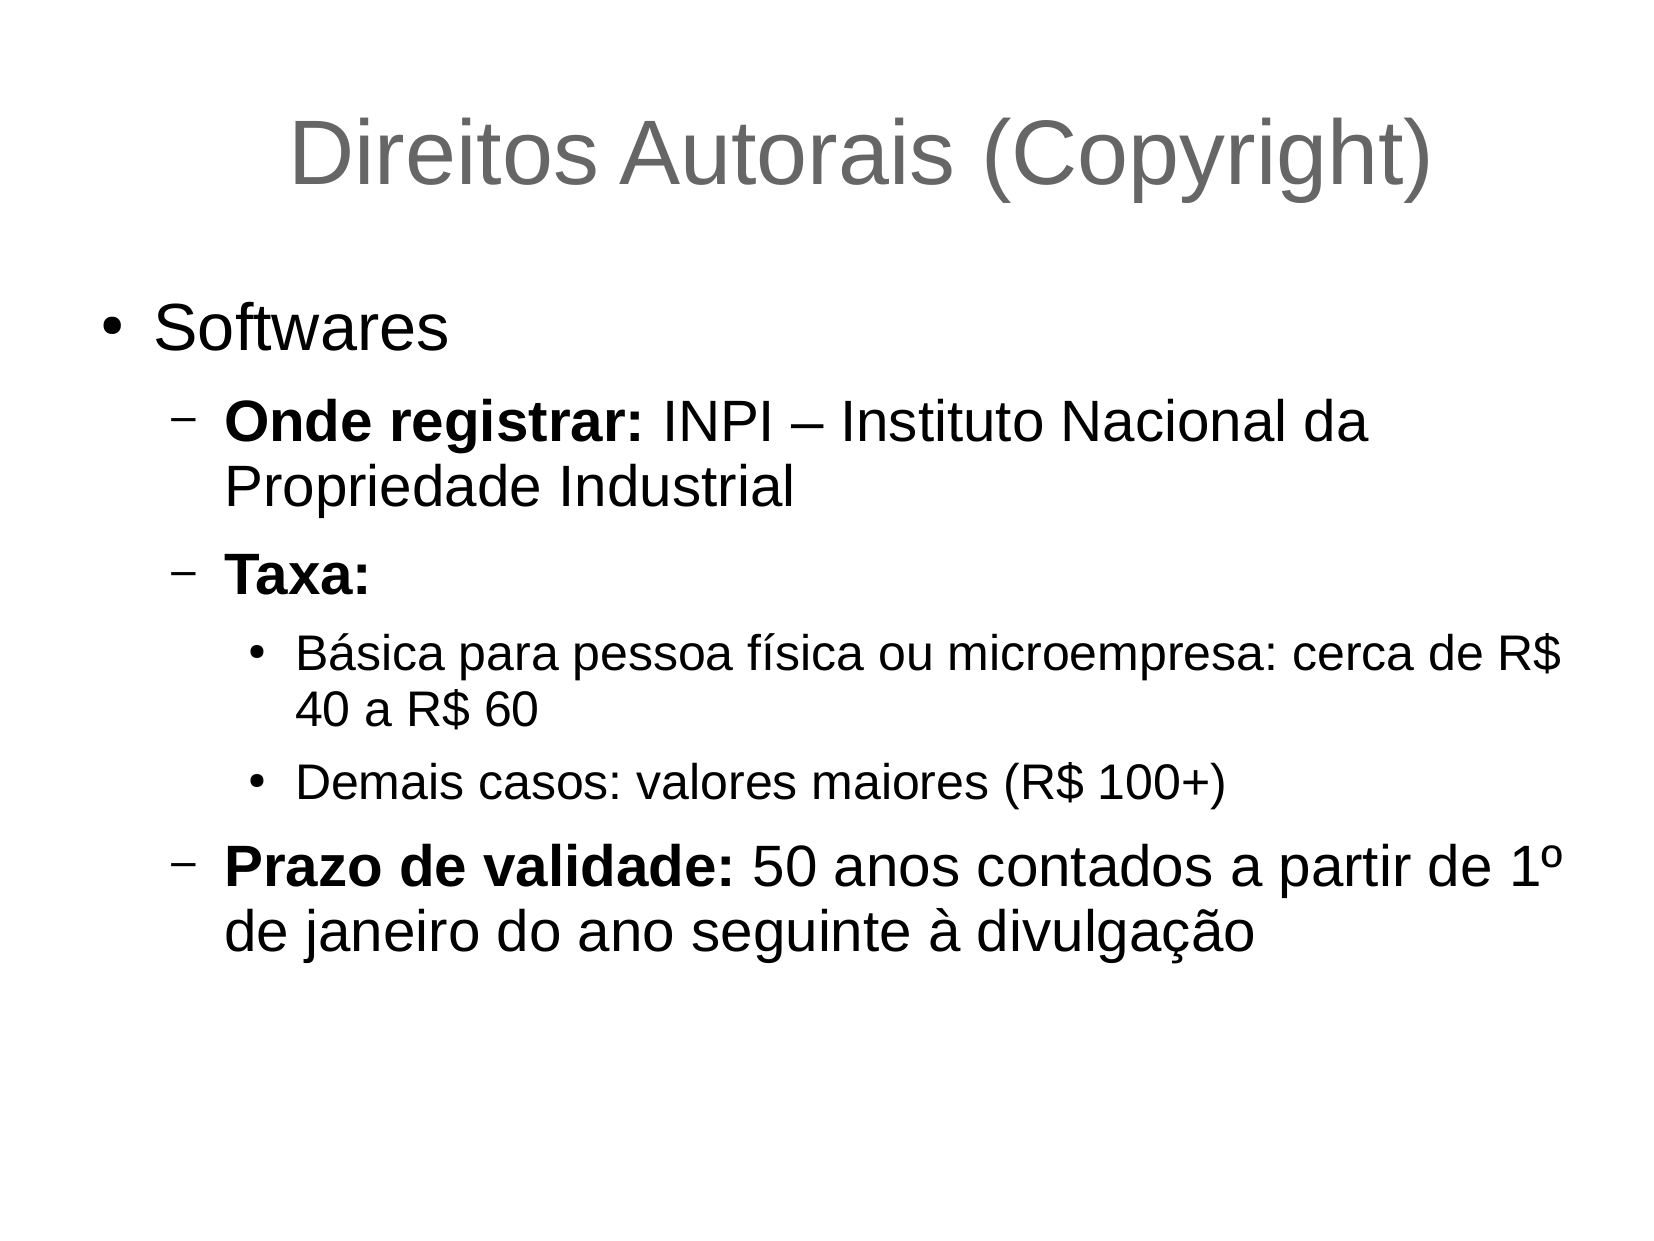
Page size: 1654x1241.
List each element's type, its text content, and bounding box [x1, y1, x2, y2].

list Softwares Onde registrar: INPI – Instituto Nacional da Propriedade Industrial Taxa: Básica para pessoa física ou microempresa: cerca de R$ 40 a R$ 60 Demais casos: valores maiores (R$ 100+) Prazo de validade: 50 anos contados a partir de 1º de janeiro do ano seguinte à divulgação [82, 290, 1571, 1158]
title Direitos Autorais (Copyright) [82, 49, 1571, 257]
